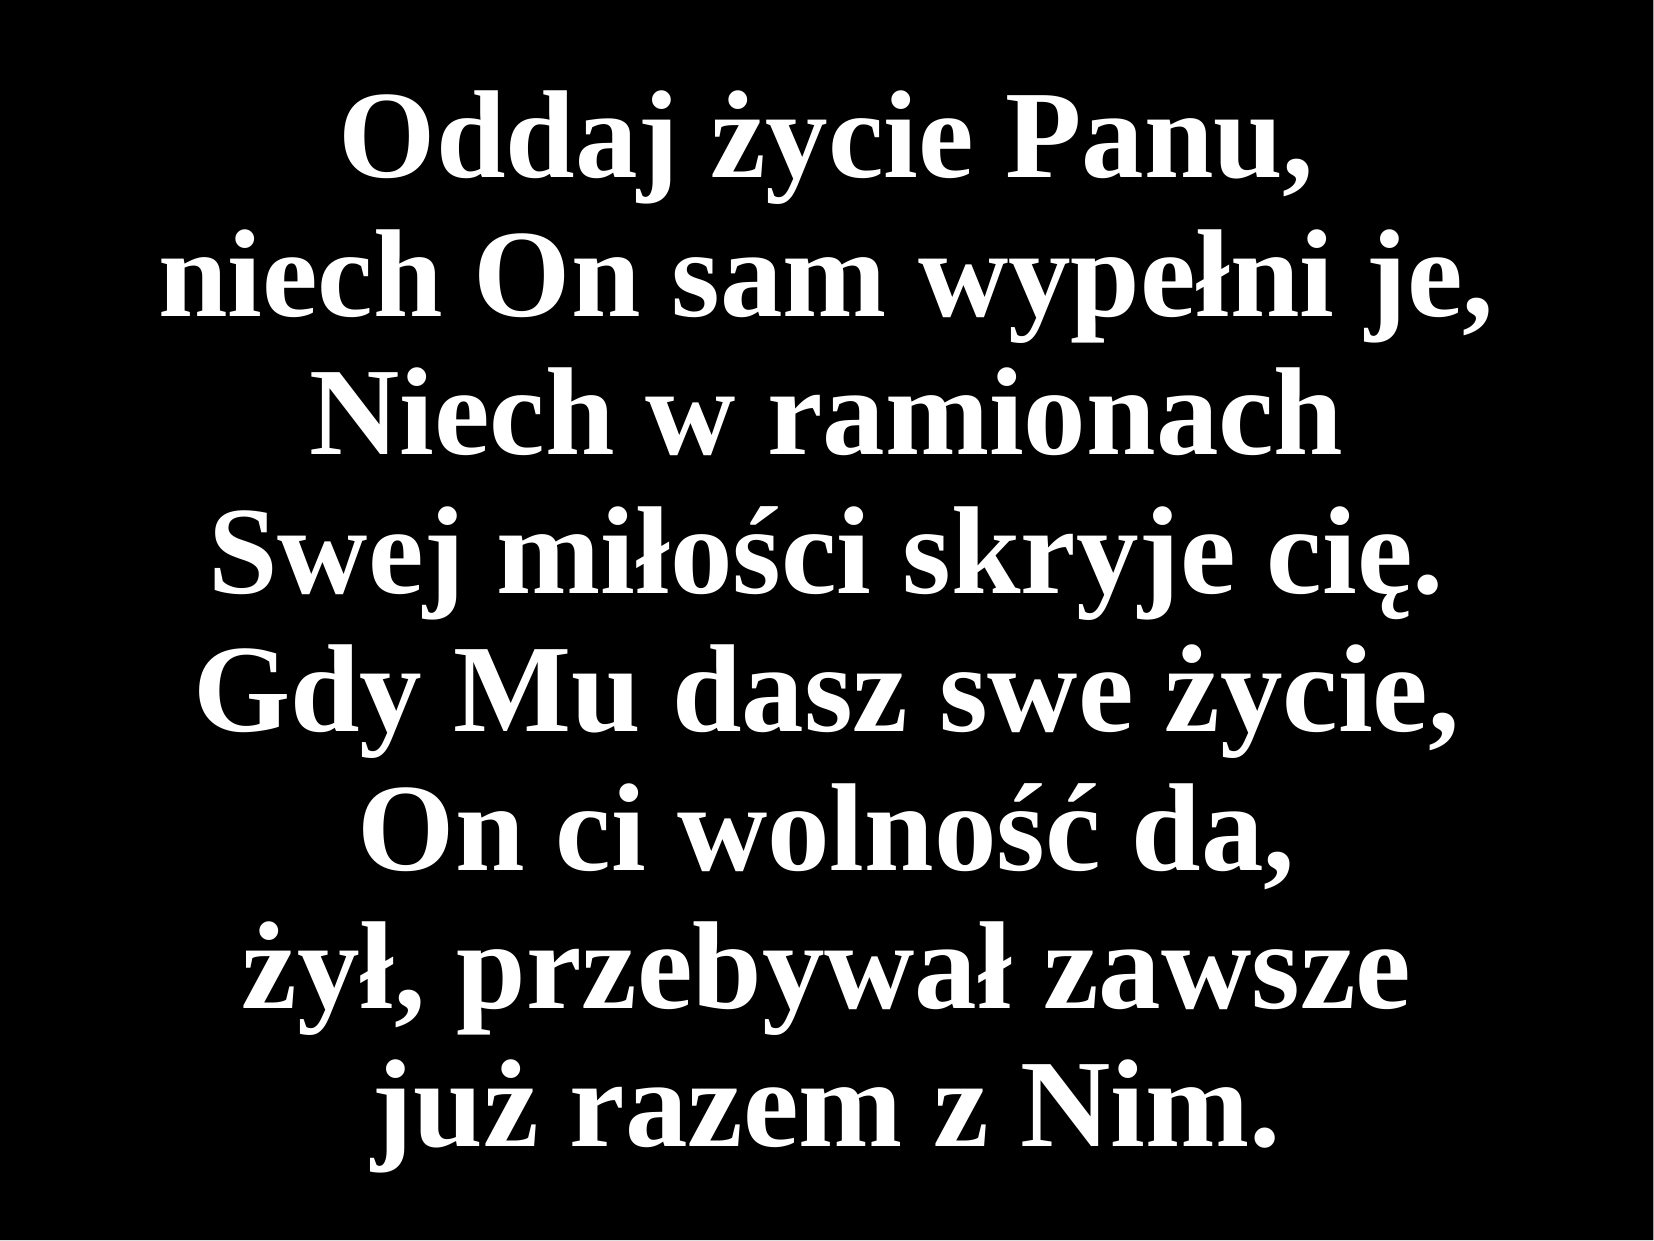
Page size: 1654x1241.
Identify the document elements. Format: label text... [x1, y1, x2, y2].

title Oddaj życie Panu, niech On sam wypełni je, Niech w ramionach Swej miłości skryje cię. Gdy Mu dasz swe życie, On ci wolność da, żył, przebywał zawsze już razem z Nim. [0, 0, 1654, 1241]
